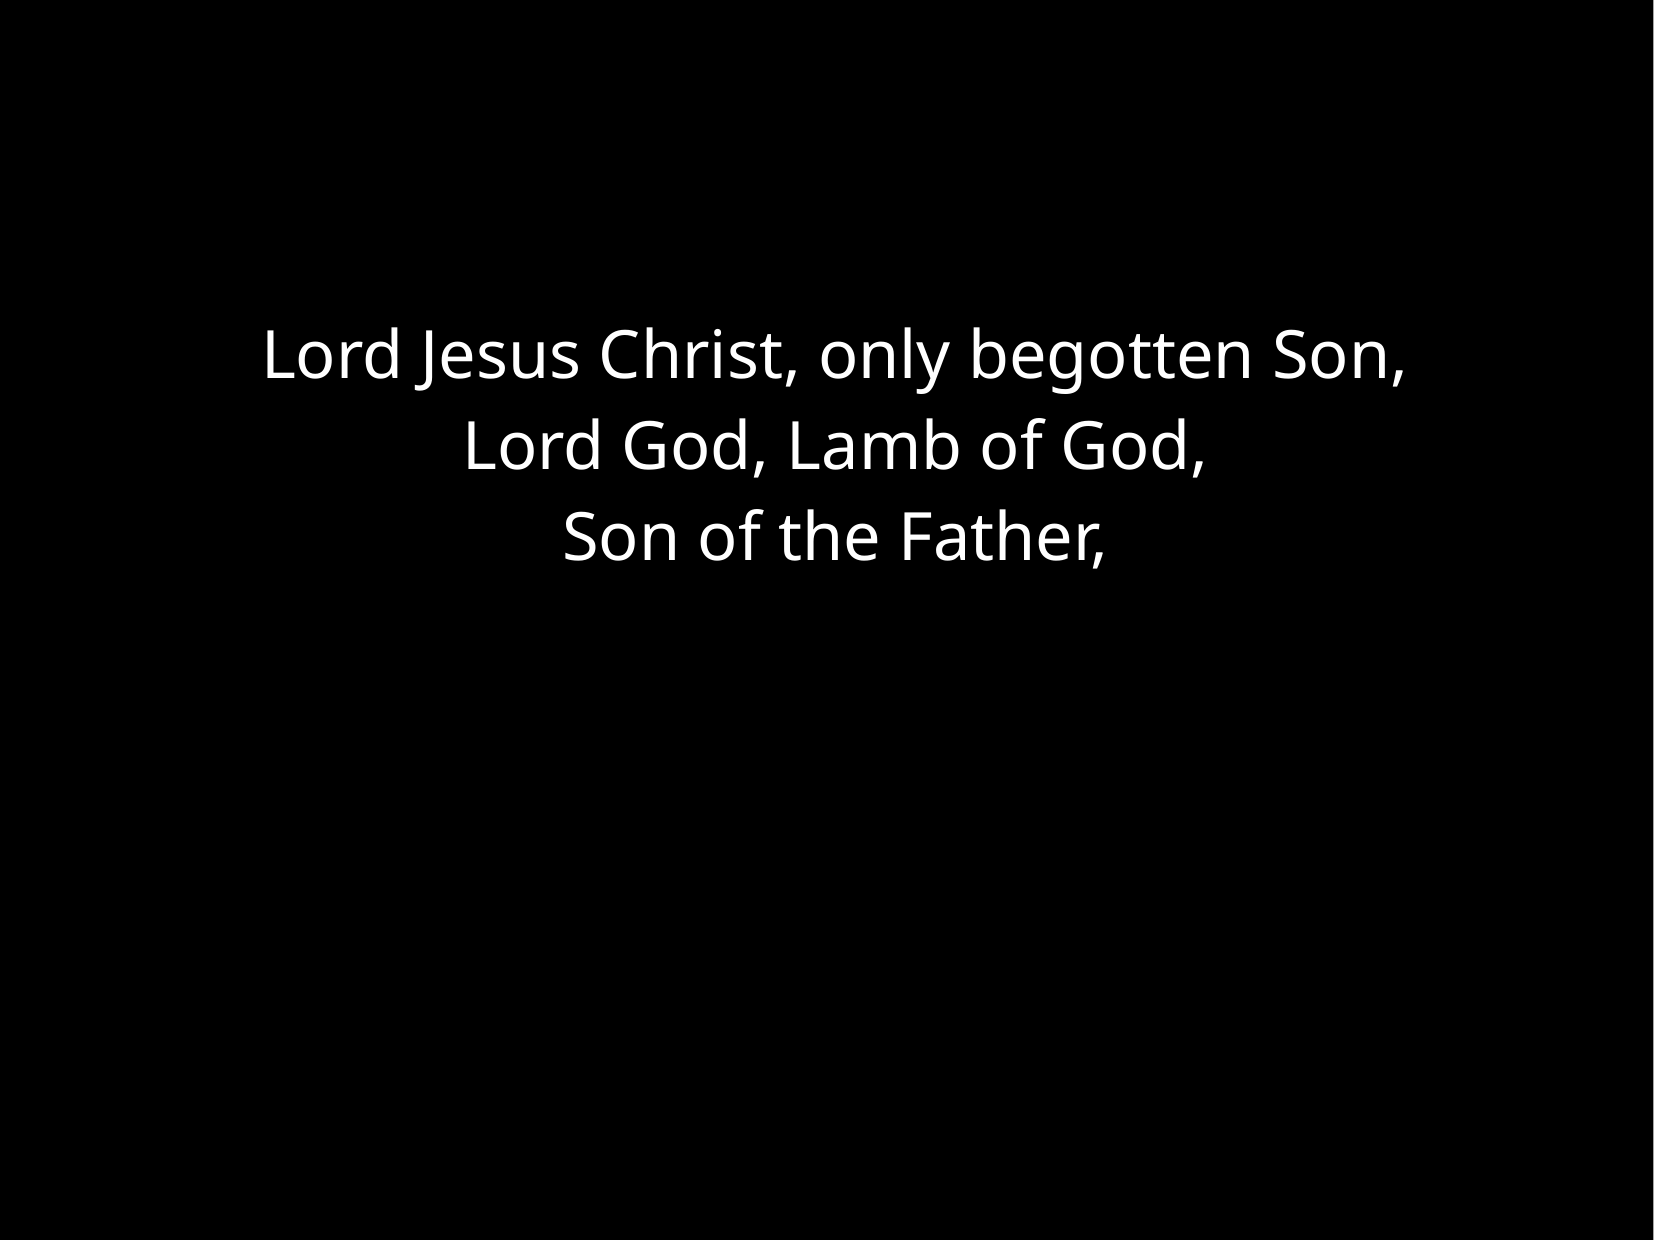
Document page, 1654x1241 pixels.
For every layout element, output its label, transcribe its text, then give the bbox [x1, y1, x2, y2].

list Lord Jesus Christ, only begotten Son, Lord God, Lamb of God, Son of the Father, [0, 307, 1654, 1027]
